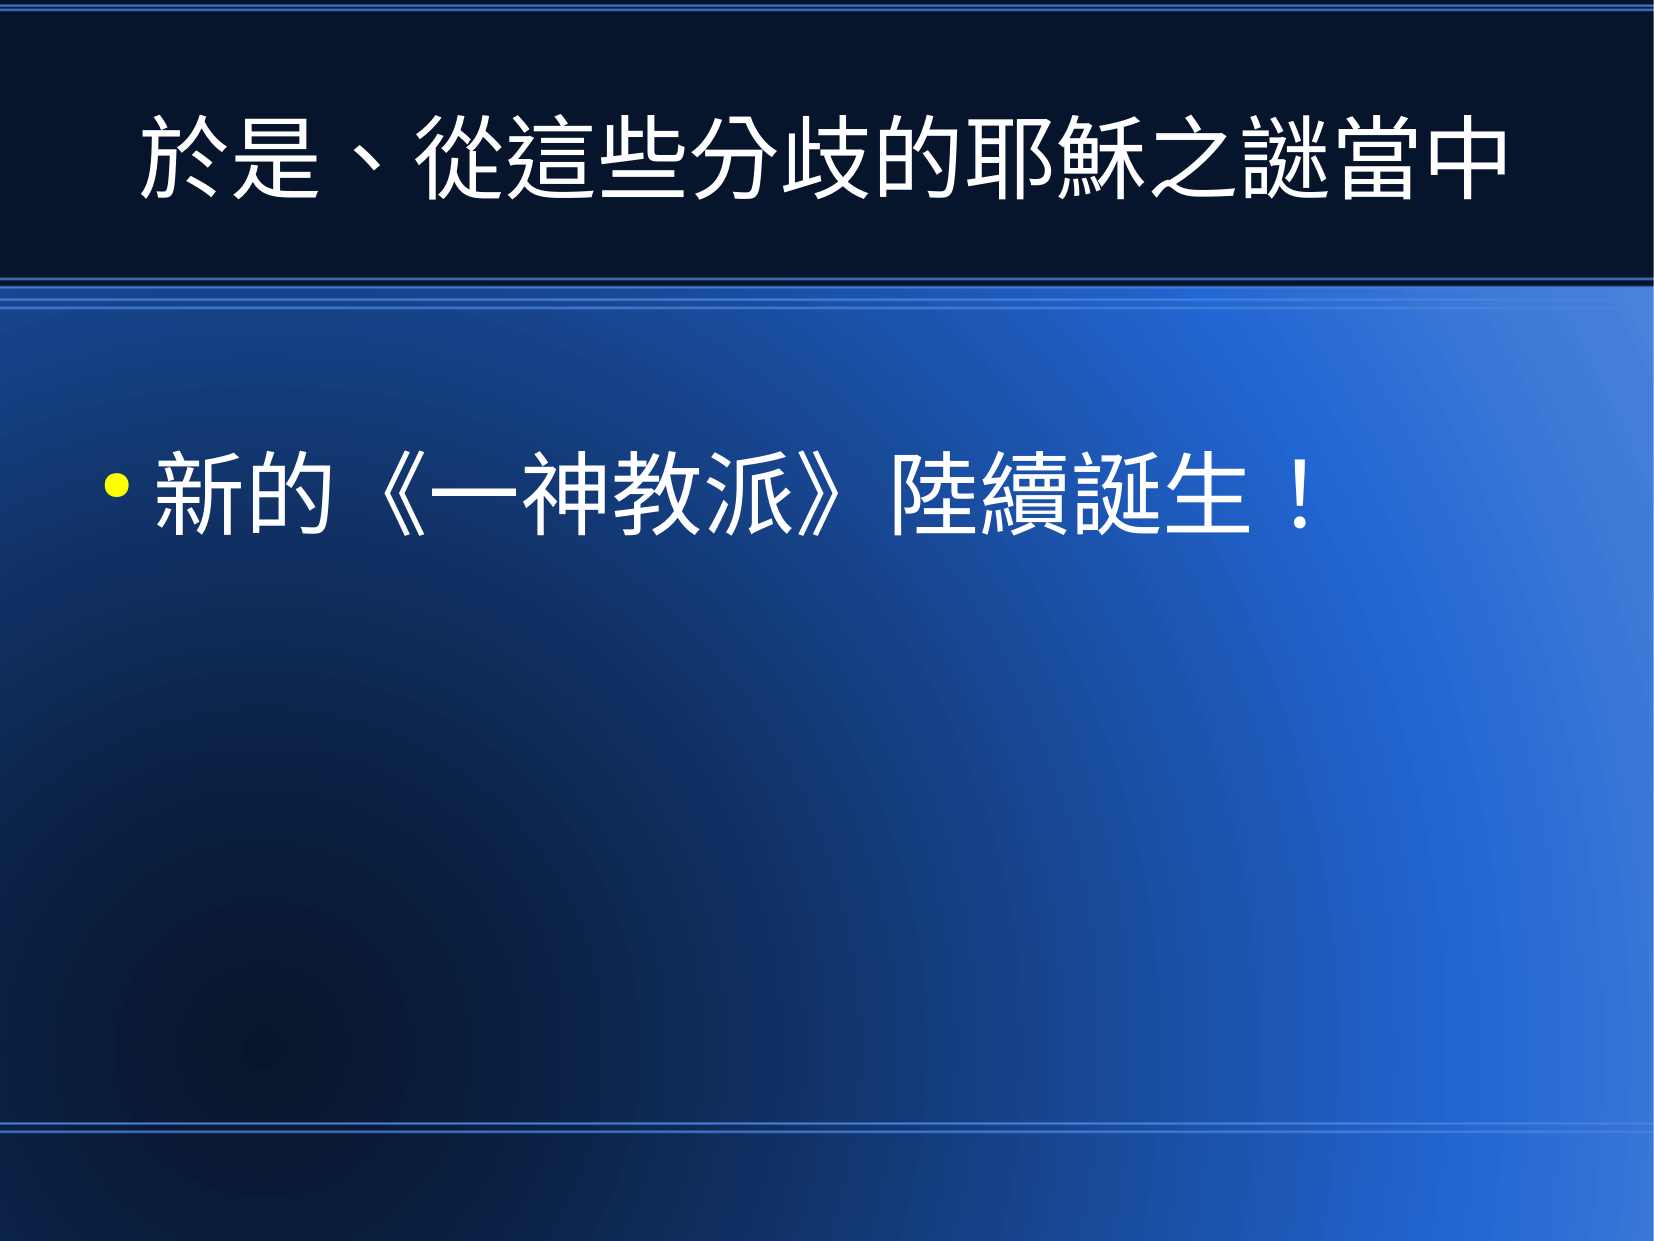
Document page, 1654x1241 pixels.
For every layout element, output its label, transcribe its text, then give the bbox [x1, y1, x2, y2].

list 新的《一神教派》陸續誕生！ [82, 355, 1571, 1241]
picture [0, 0, 1654, 1241]
title 於是、從這些分歧的耶穌之謎當中 [82, 49, 1571, 257]
